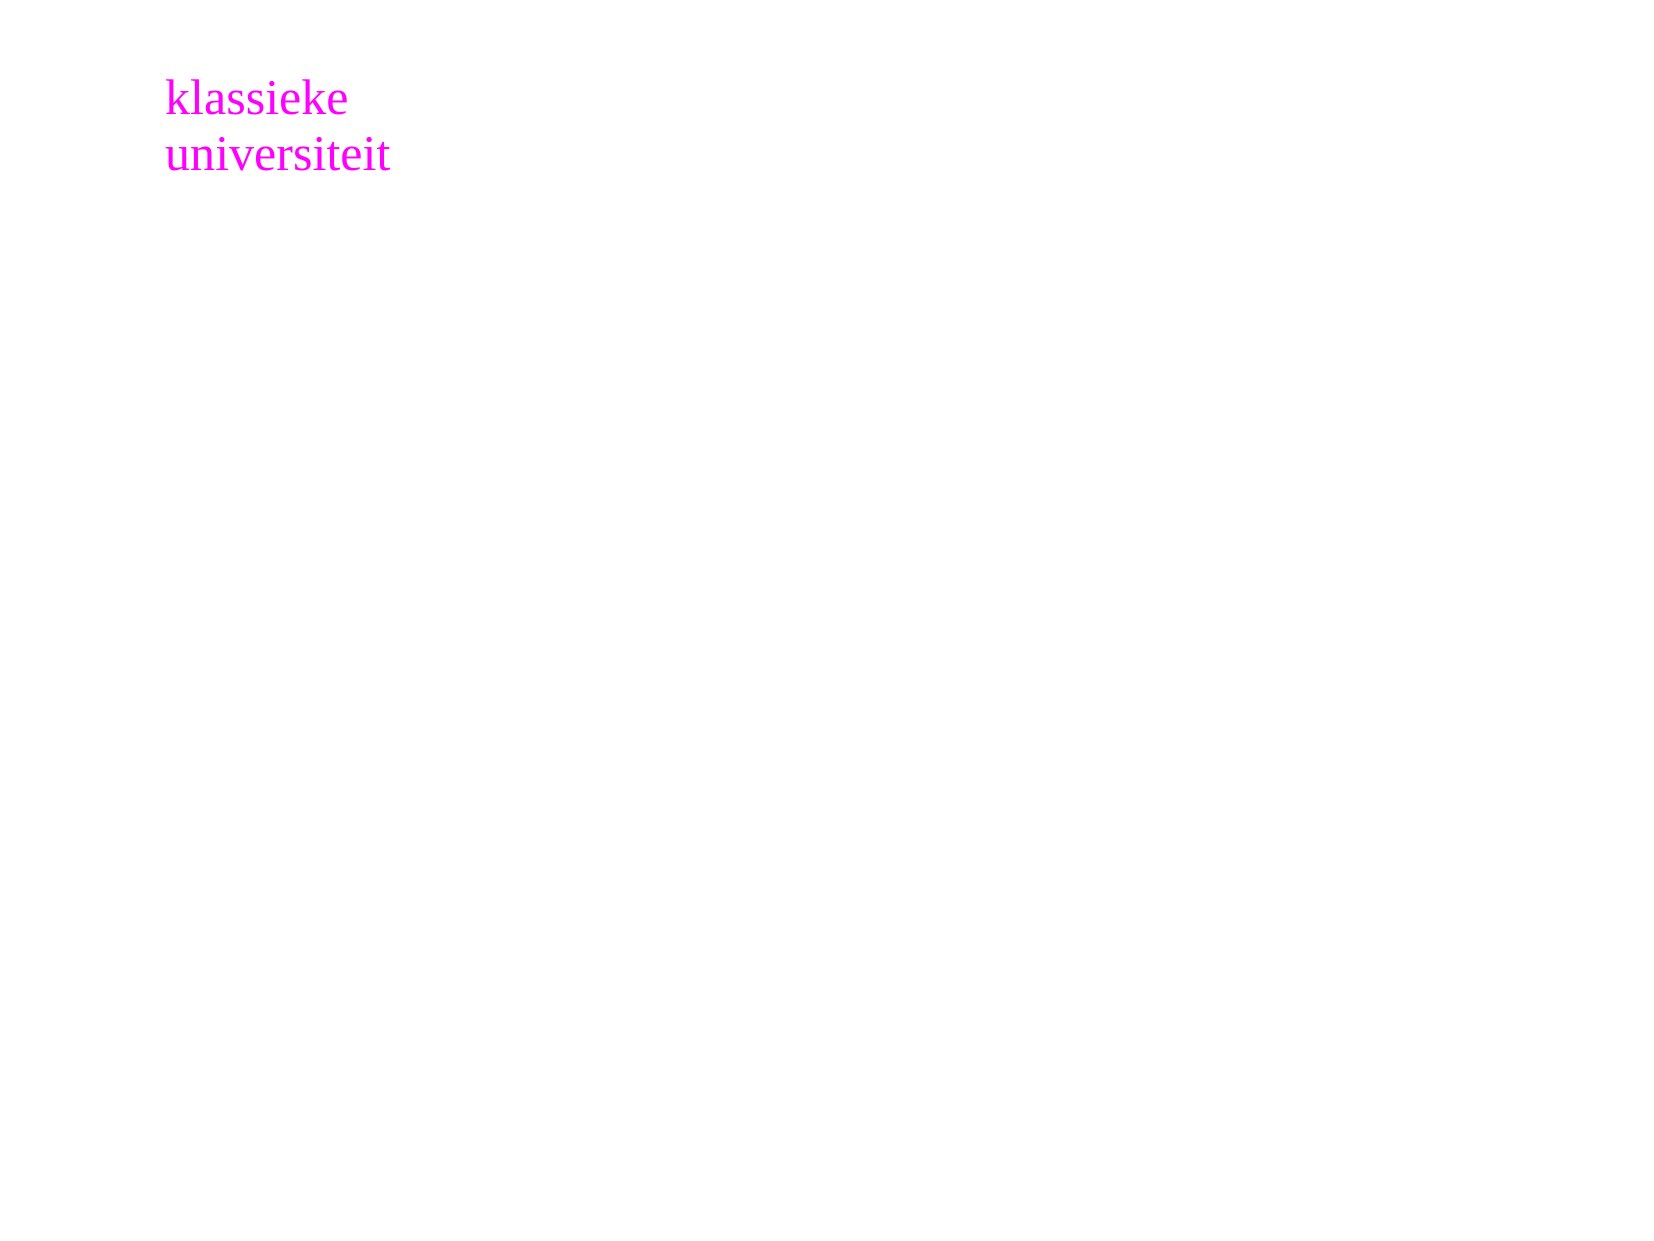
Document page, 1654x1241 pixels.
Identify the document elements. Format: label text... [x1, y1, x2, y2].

text_box klassieke universiteit [165, 70, 519, 254]
